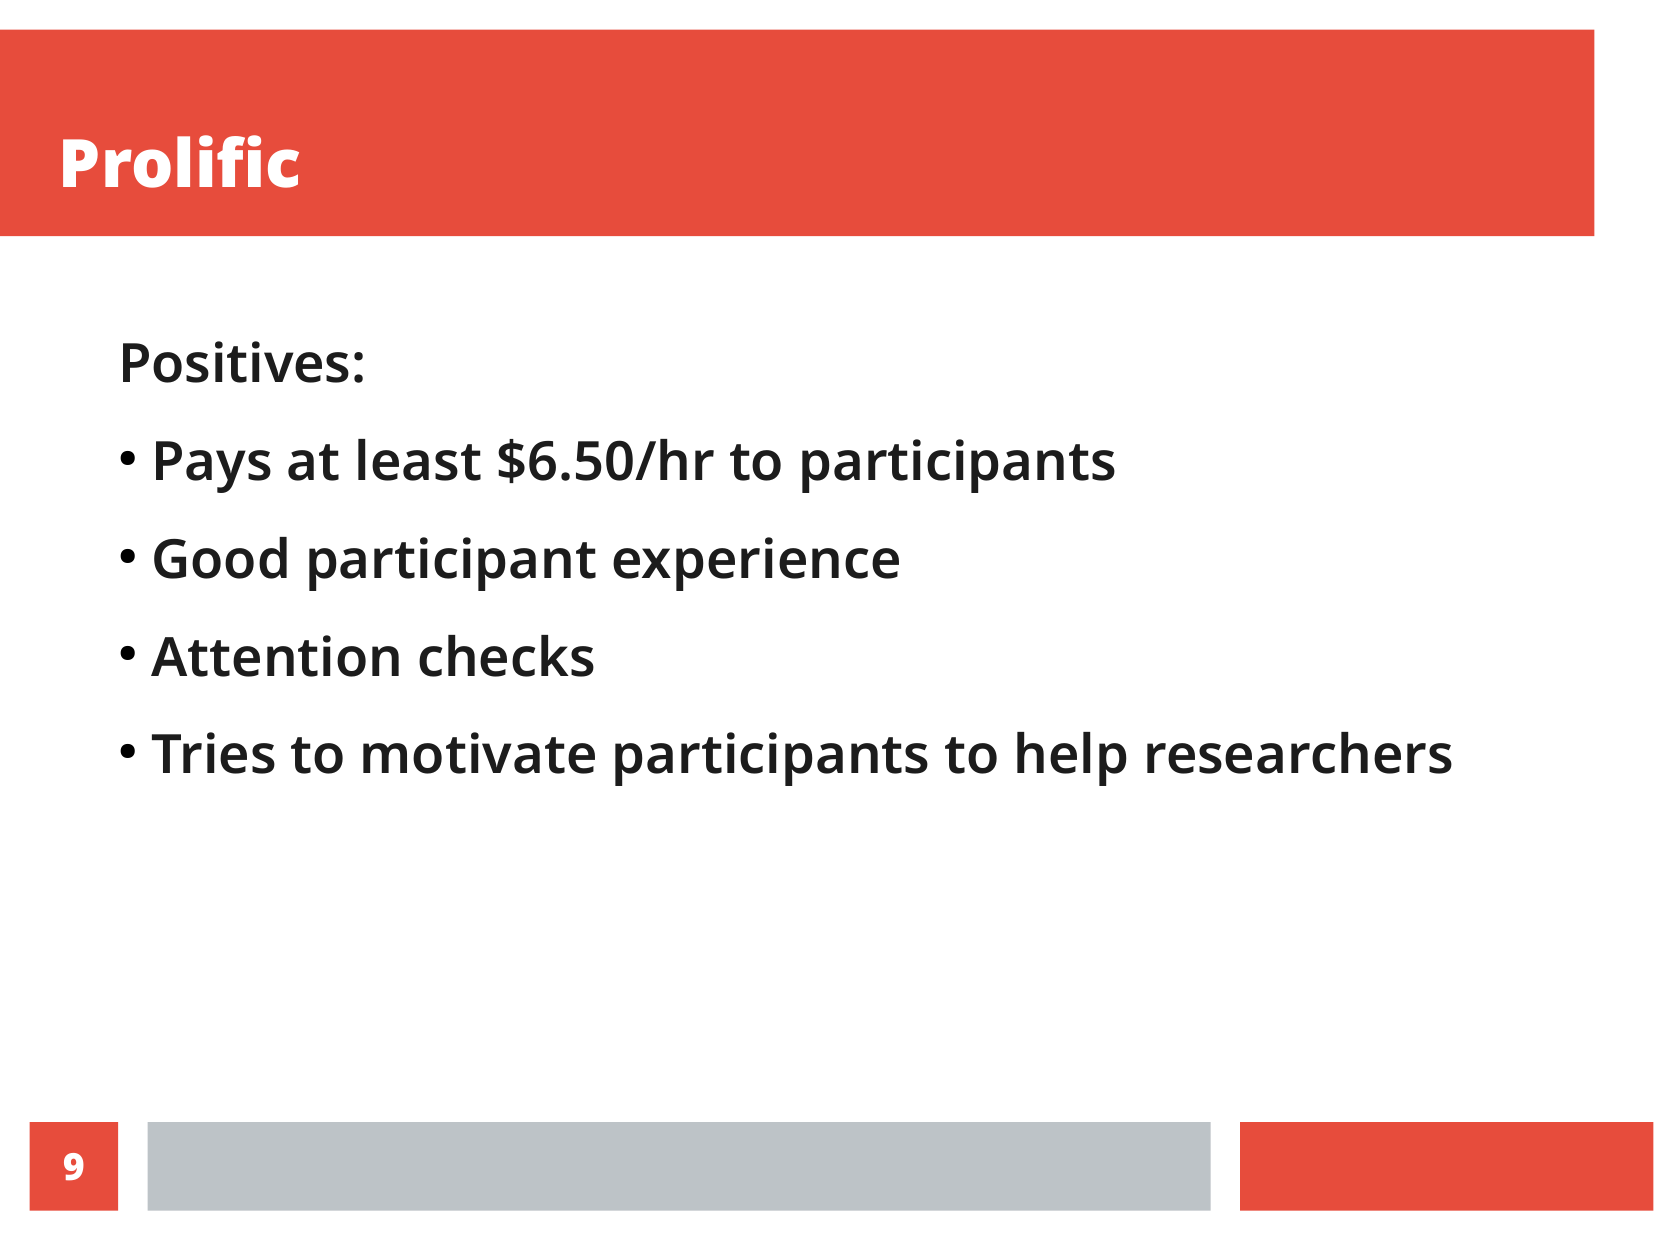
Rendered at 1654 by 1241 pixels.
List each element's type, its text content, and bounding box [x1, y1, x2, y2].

title Prolific [59, 59, 1595, 207]
list Positives: Pays at least $6.50/hr to participants Good participant experience Attention checks Tries to motivate participants to help researchers [59, 324, 1565, 1093]
